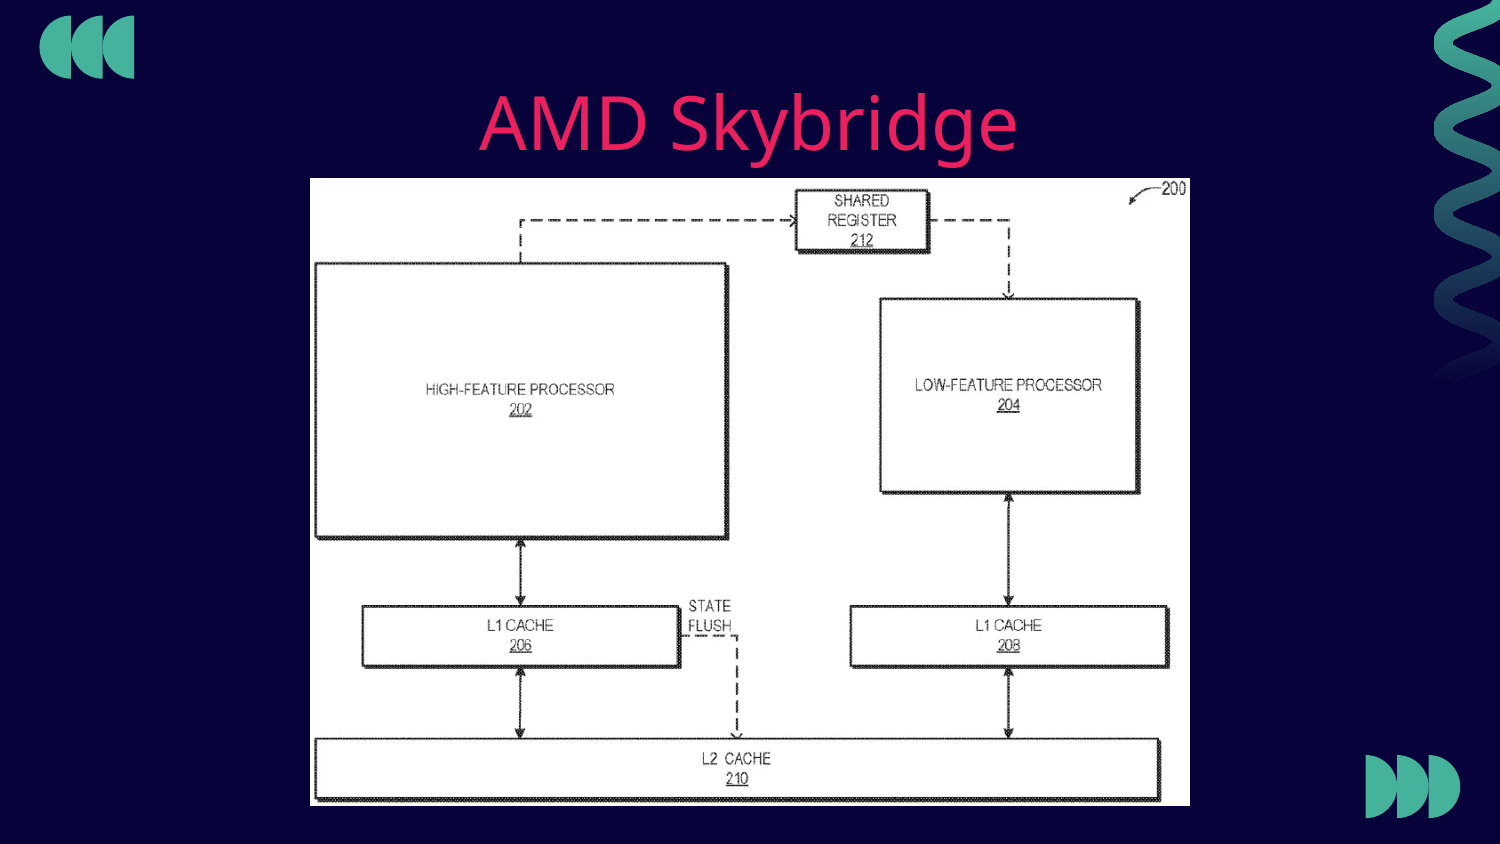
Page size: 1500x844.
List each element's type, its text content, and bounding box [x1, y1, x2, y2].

title AMD Skybridge [118, 72, 1382, 167]
picture [310, 178, 1190, 806]
